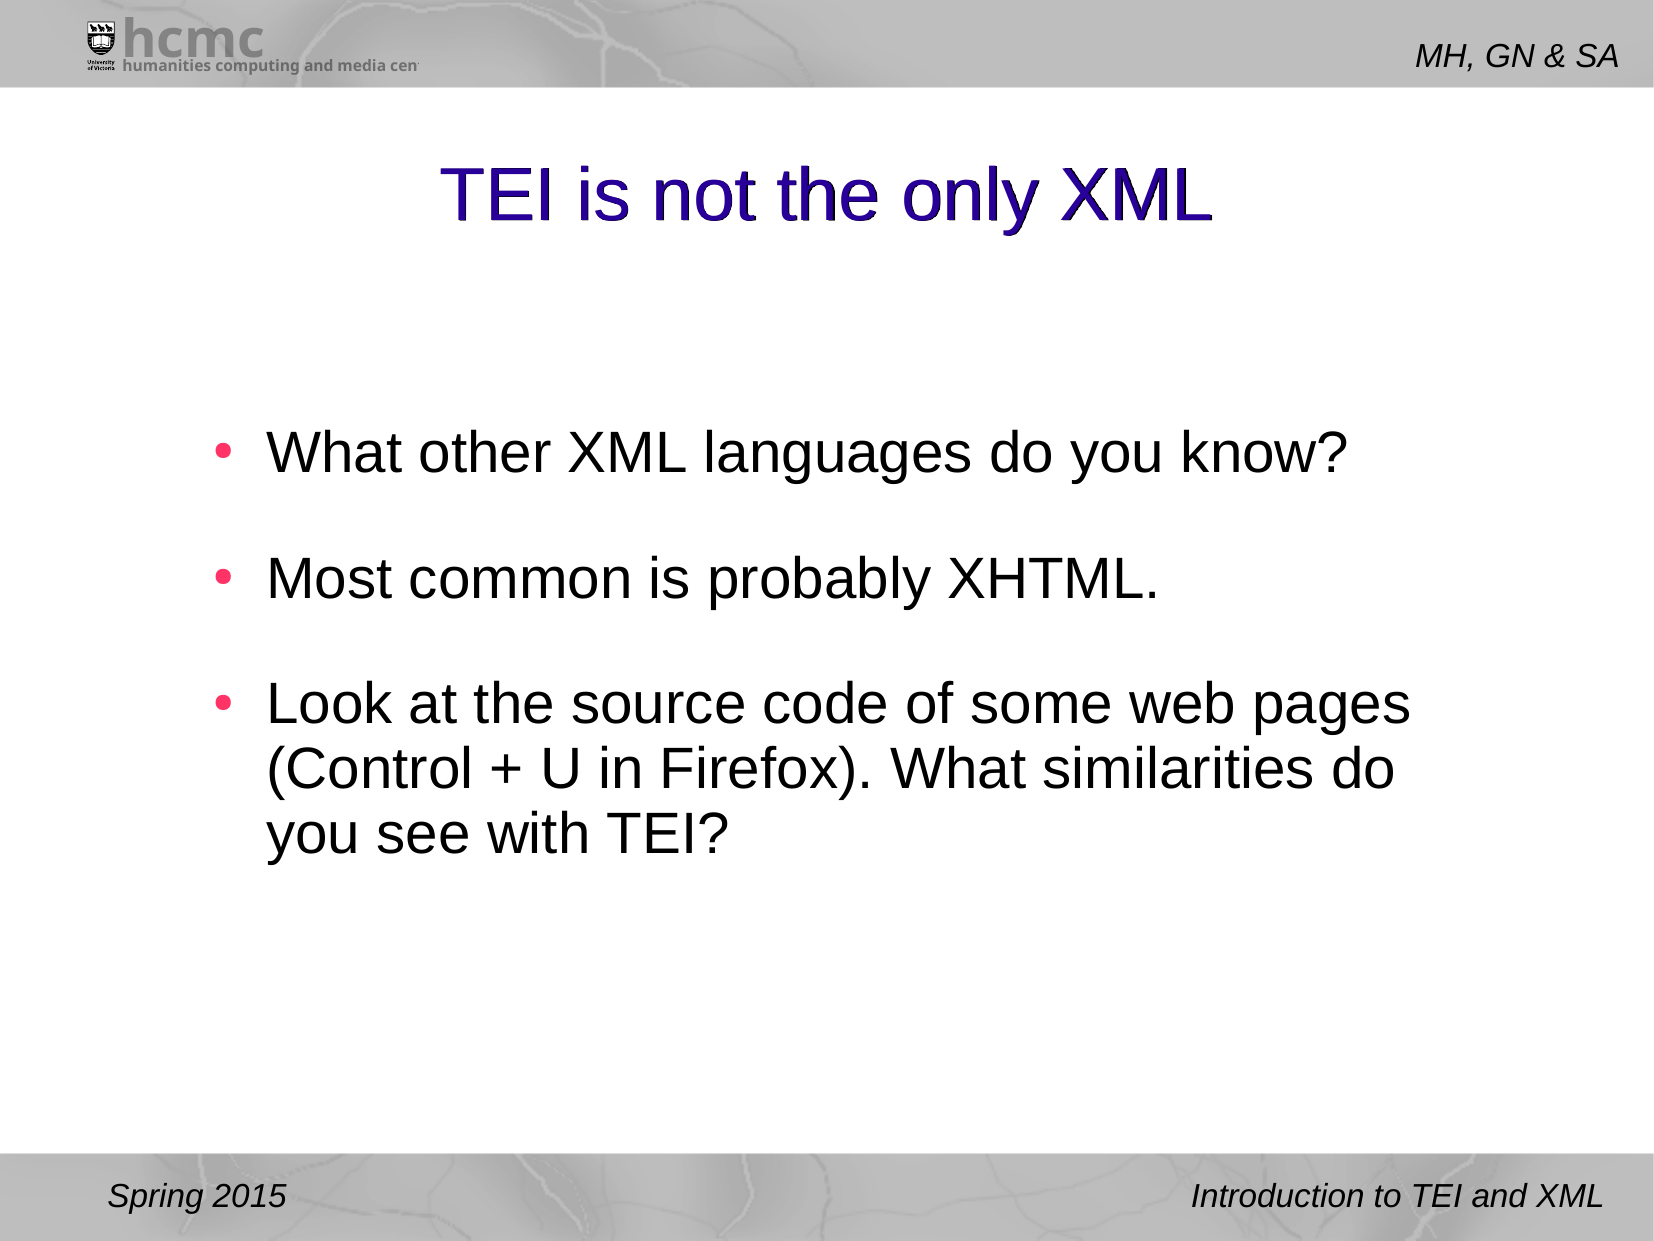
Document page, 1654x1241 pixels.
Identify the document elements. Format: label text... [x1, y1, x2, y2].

list What other XML languages do you know? Most common is probably XHTML. Look at the source code of some web pages (Control + U in Firefox). What similarities do you see with TEI? [147, 420, 1506, 1045]
title TEI is not the only XML [118, 90, 1536, 298]
picture [0, 0, 1654, 1241]
